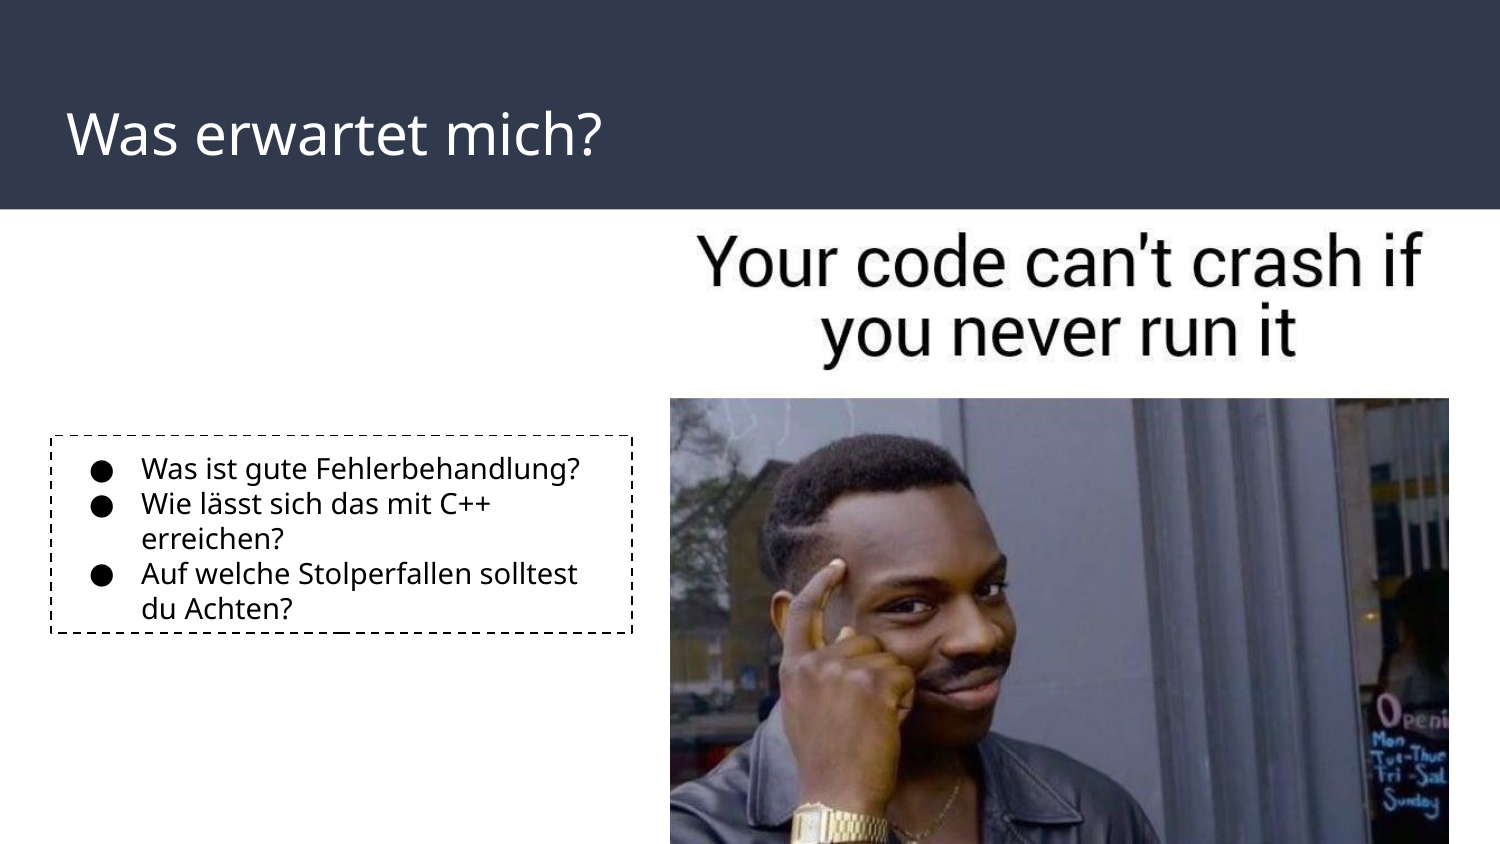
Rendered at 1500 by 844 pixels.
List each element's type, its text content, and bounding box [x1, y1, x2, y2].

picture [670, 210, 1449, 844]
text_box Was ist gute Fehlerbehandlung? Wie lässt sich das mit C++ erreichen? Auf welche Stolperfallen solltest du Achten? [51, 435, 632, 634]
title Was erwartet mich? [51, 82, 1449, 185]
